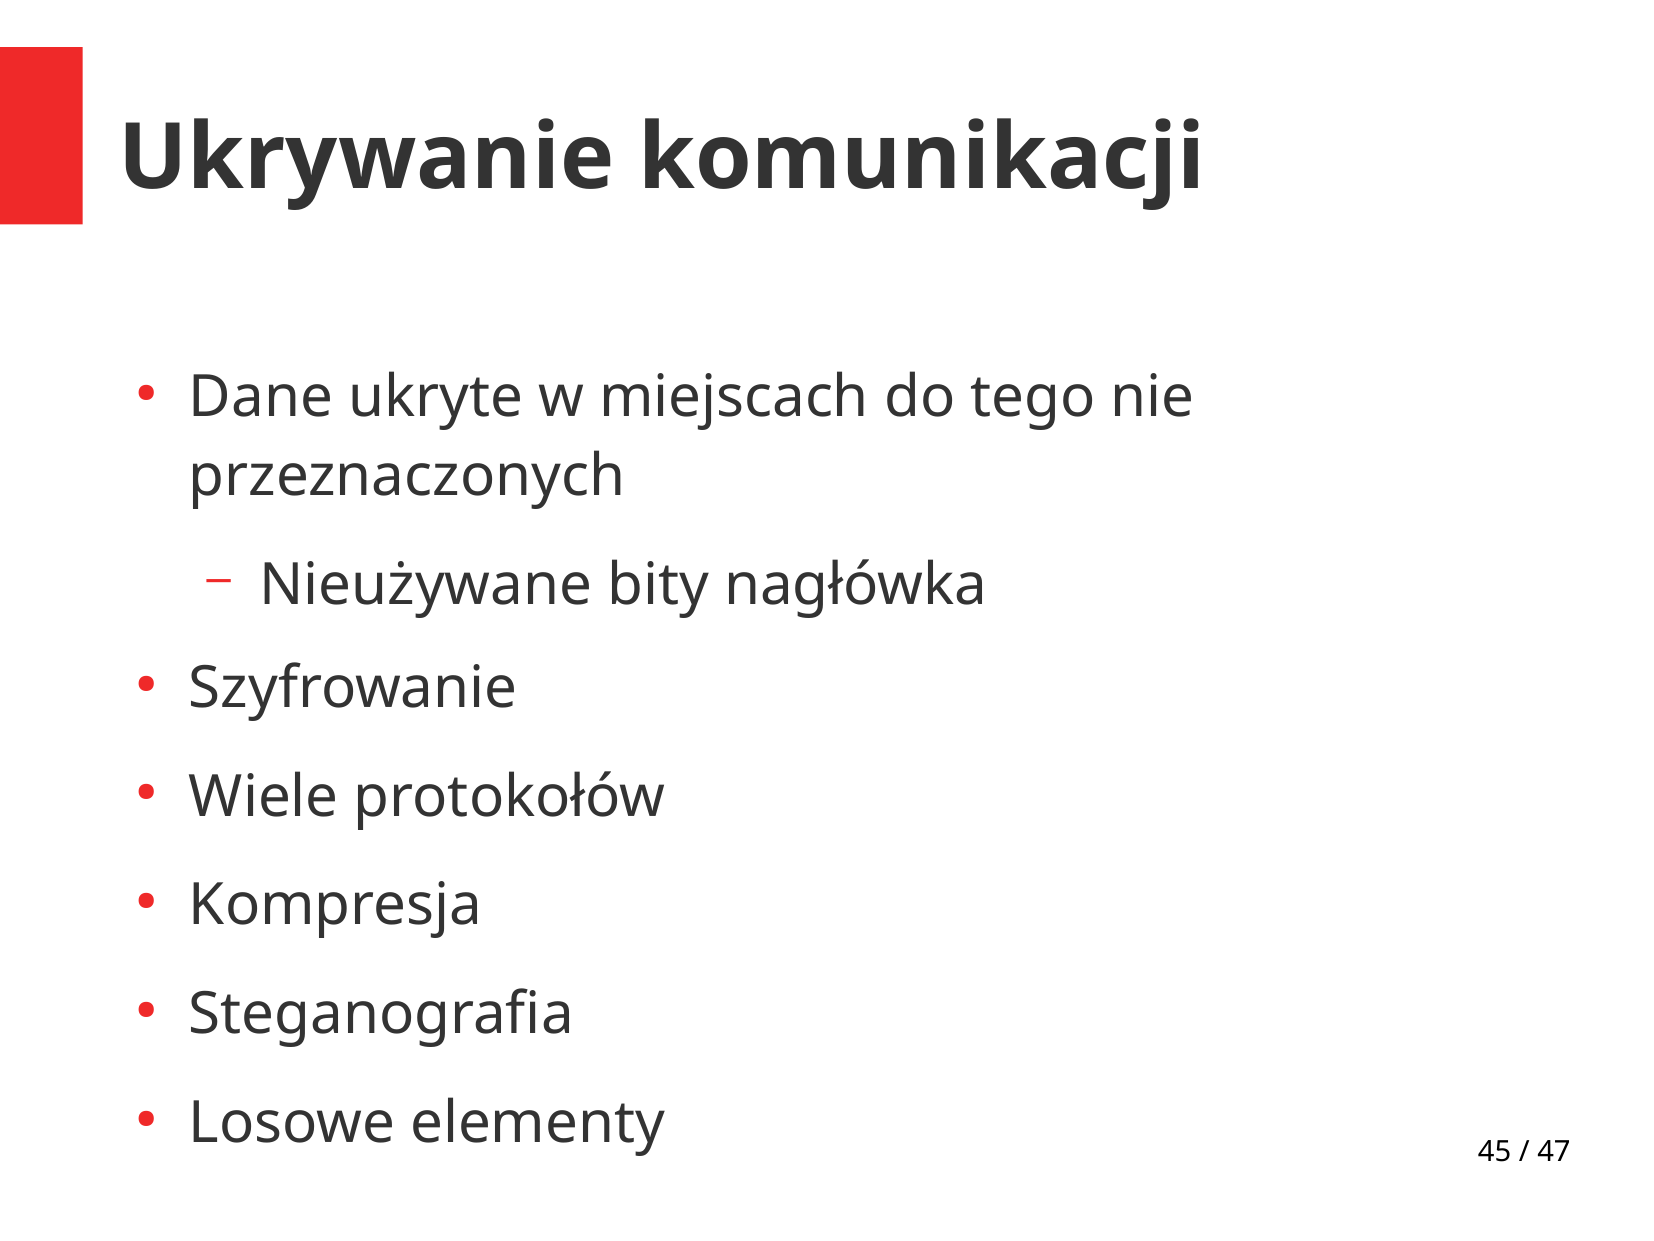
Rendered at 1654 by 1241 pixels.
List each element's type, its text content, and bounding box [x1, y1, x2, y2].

title Ukrywanie komunikacji [118, 49, 1571, 257]
list Dane ukryte w miejscach do tego nie przeznaczonych Nieużywane bity nagłówka Szyfrowanie Wiele protokołów Kompresja Steganografia Losowe elementy [118, 354, 1536, 1074]
